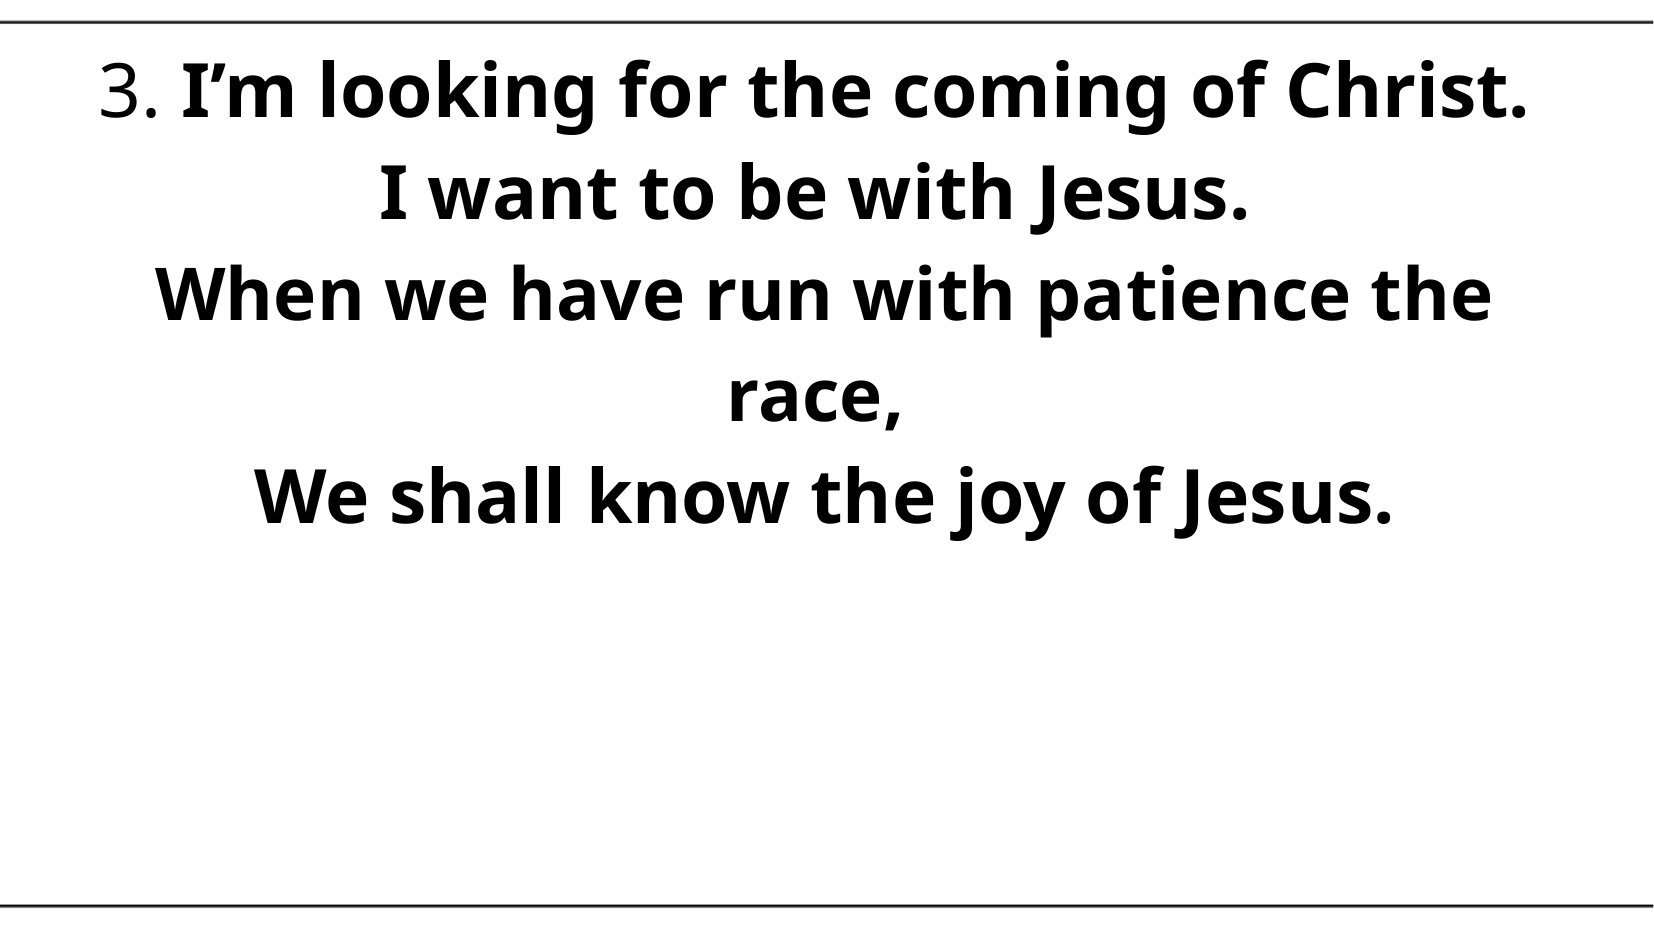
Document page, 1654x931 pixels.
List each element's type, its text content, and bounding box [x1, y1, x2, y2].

picture [0, 0, 1654, 930]
text_box 3. I’m looking for the coming of Christ. I want to be with Jesus. When we have run with patience the race, We shall know the joy of Jesus. [75, 30, 1576, 445]
